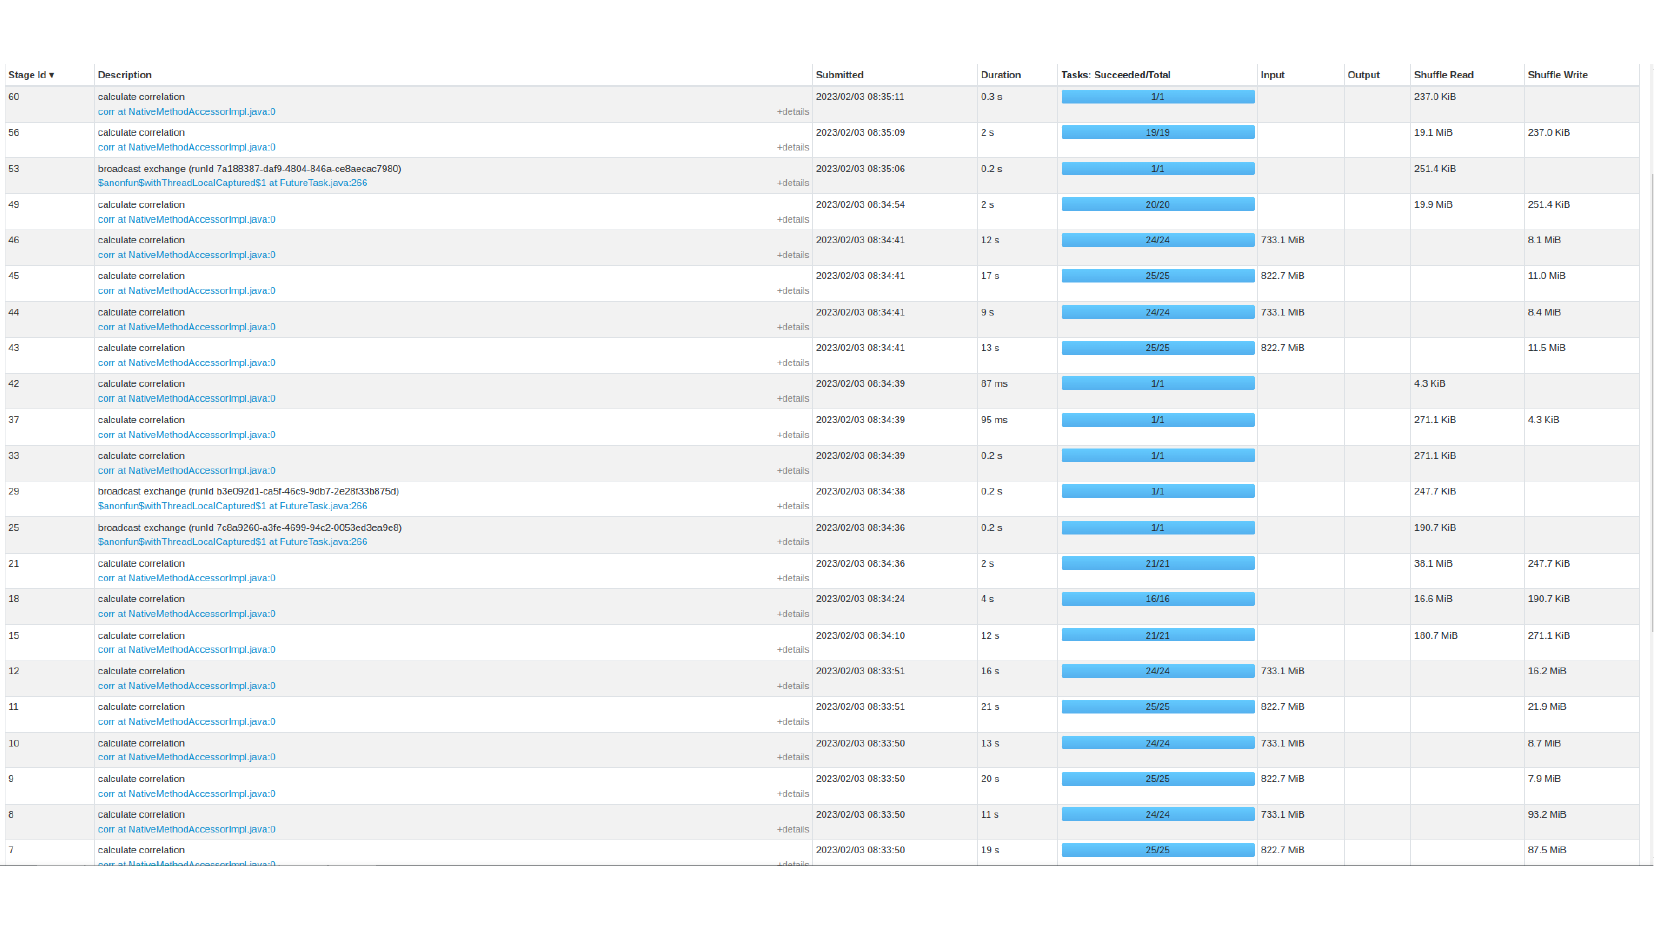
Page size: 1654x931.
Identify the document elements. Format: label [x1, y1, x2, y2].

picture [0, 64, 1654, 866]
